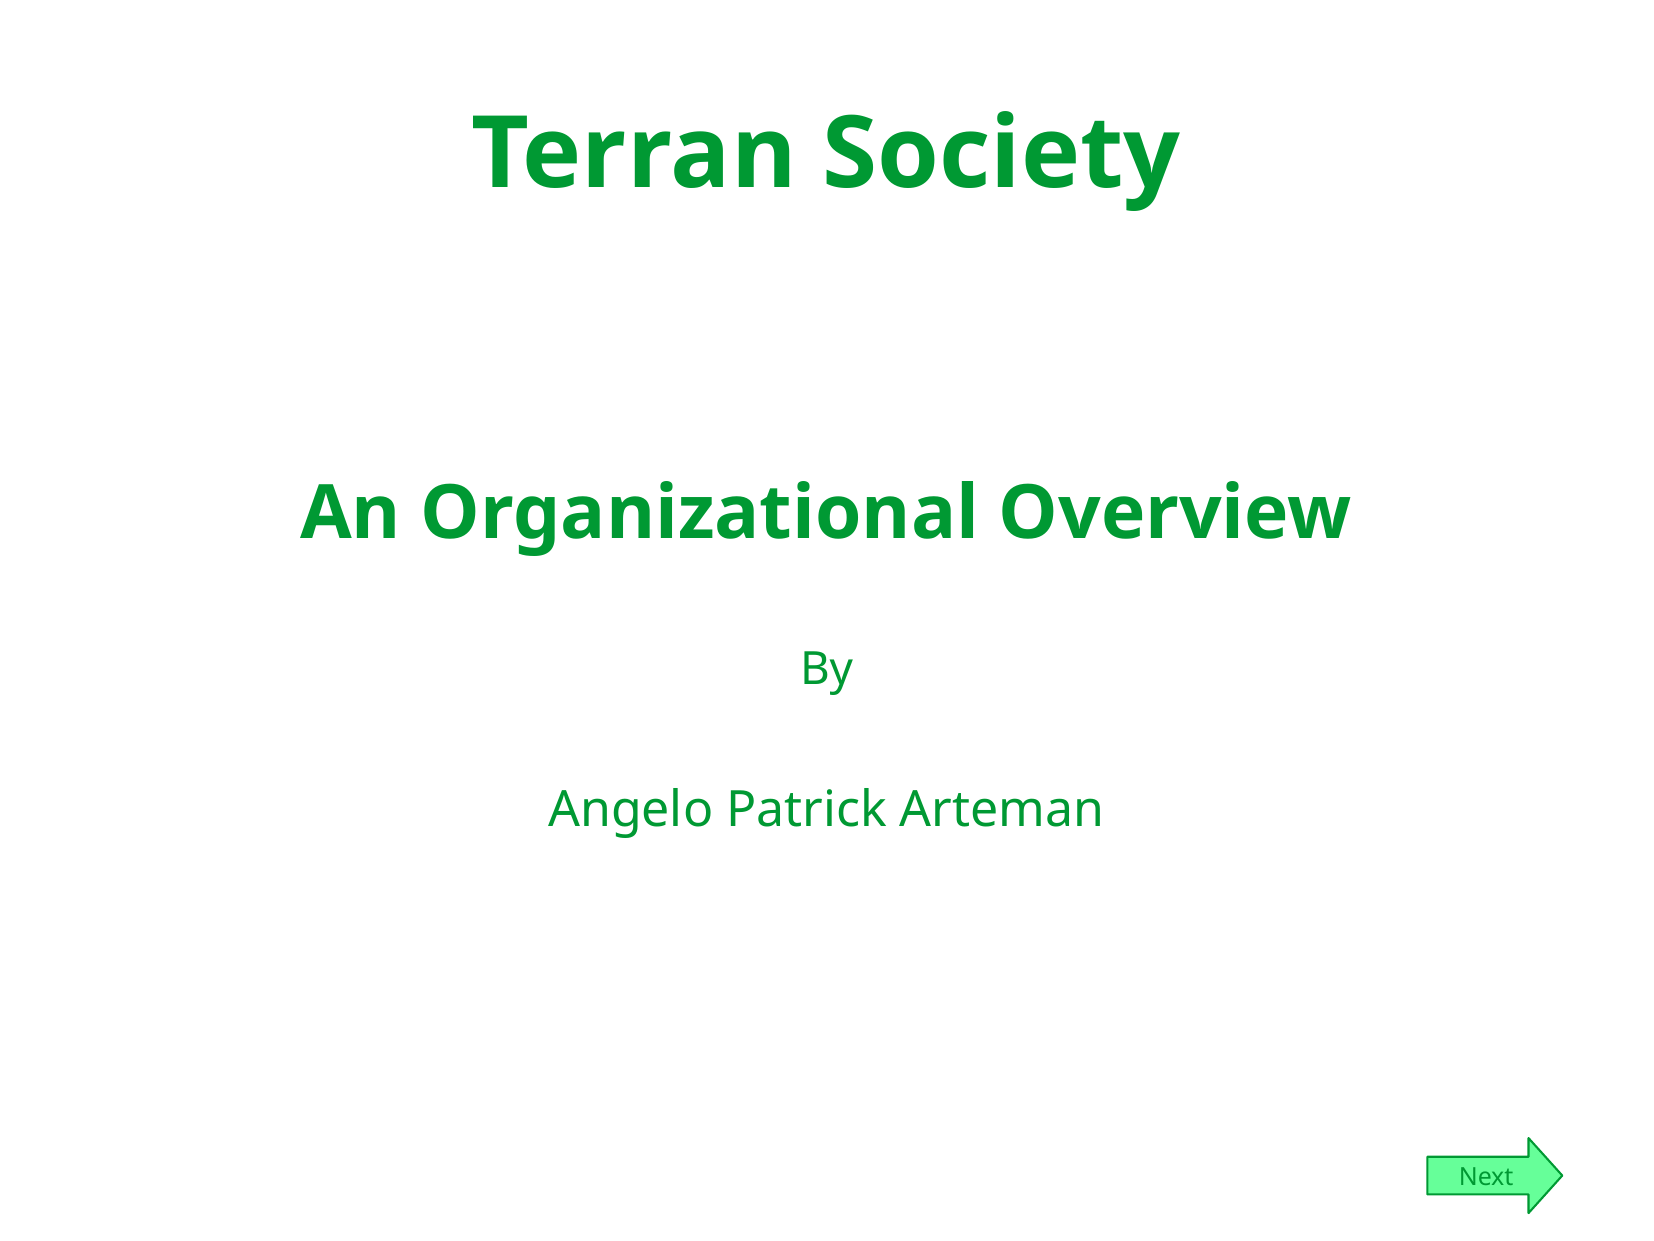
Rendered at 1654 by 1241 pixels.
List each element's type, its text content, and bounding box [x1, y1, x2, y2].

text_box Next [1427, 1138, 1563, 1214]
subtitle An Organizational Overview By Angelo Patrick Arteman [82, 290, 1571, 1010]
title Terran Society [82, 72, 1571, 226]
